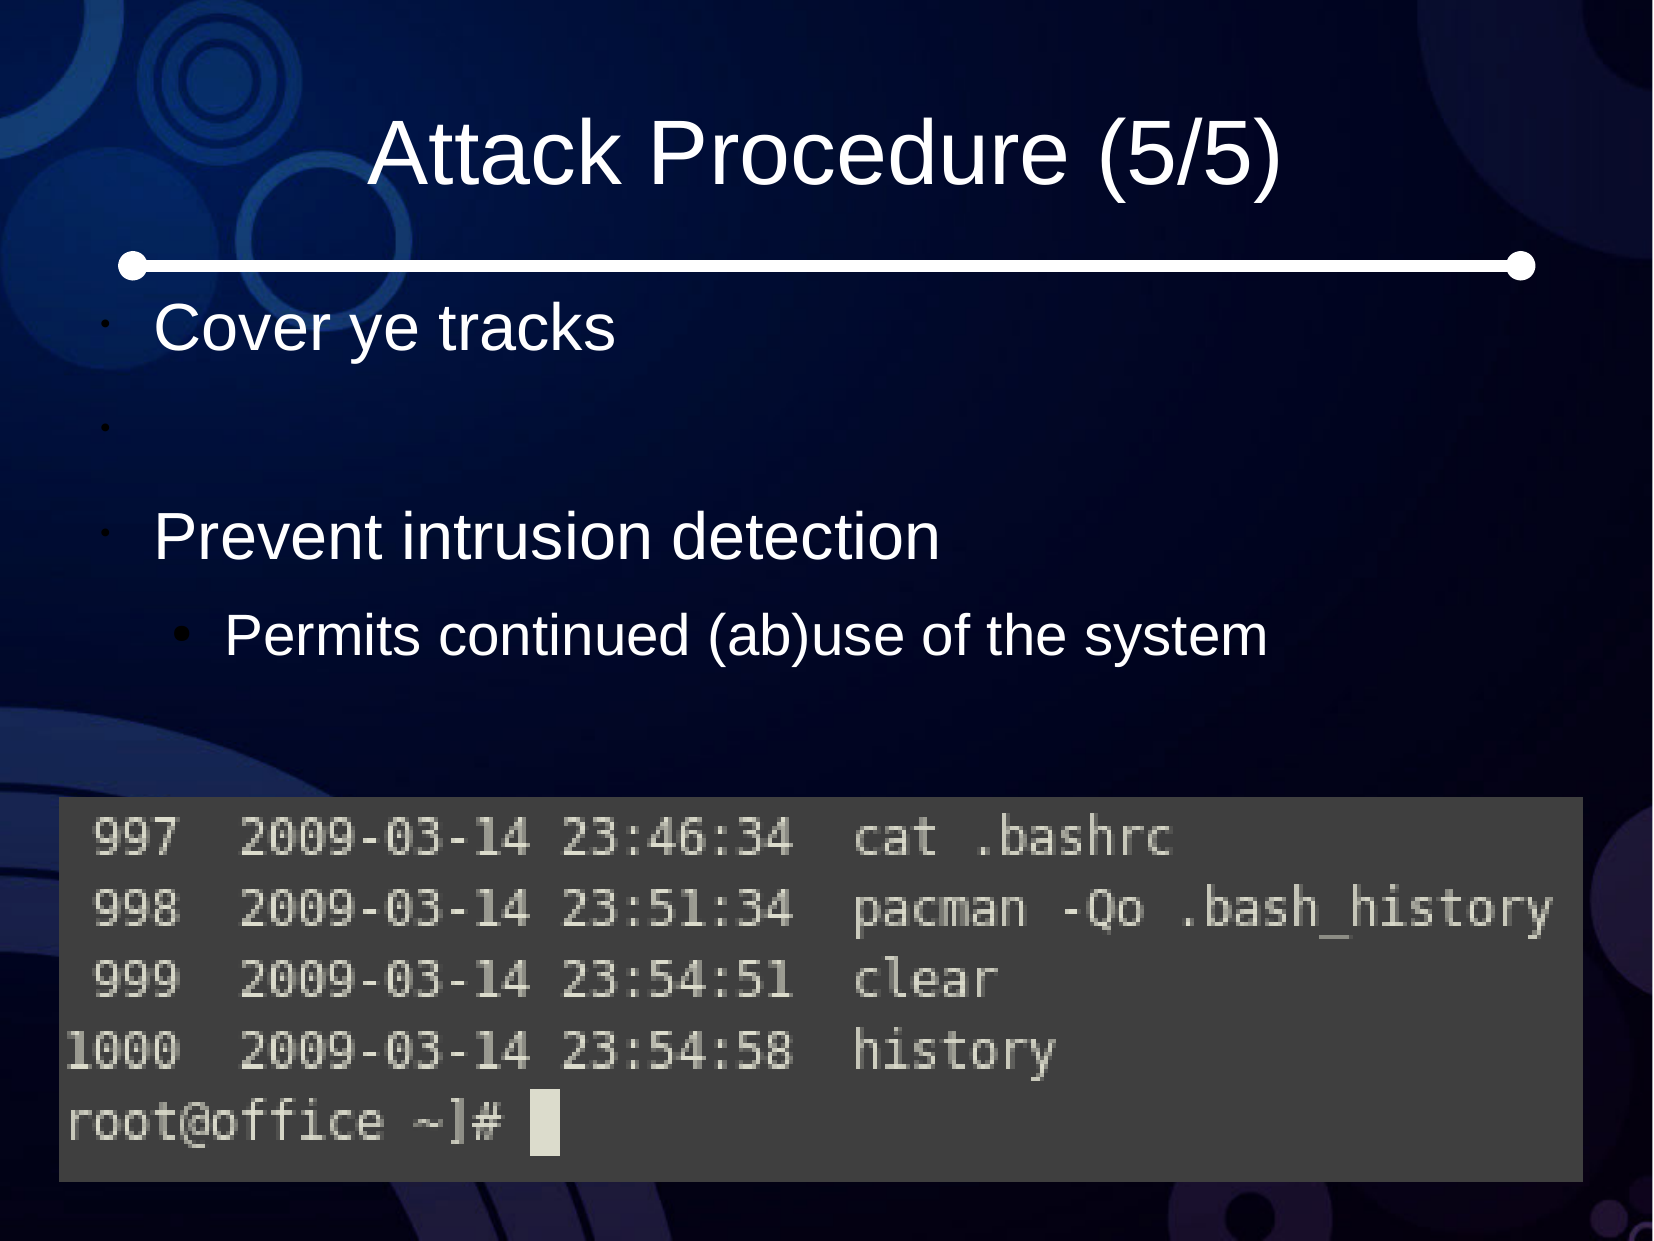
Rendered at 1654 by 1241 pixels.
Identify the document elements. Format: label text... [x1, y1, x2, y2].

title Attack Procedure (5/5) [82, 49, 1571, 257]
list Cover ye tracks Prevent intrusion detection Permits continued (ab)use of the system [82, 290, 1571, 797]
picture [0, 0, 1653, 1241]
